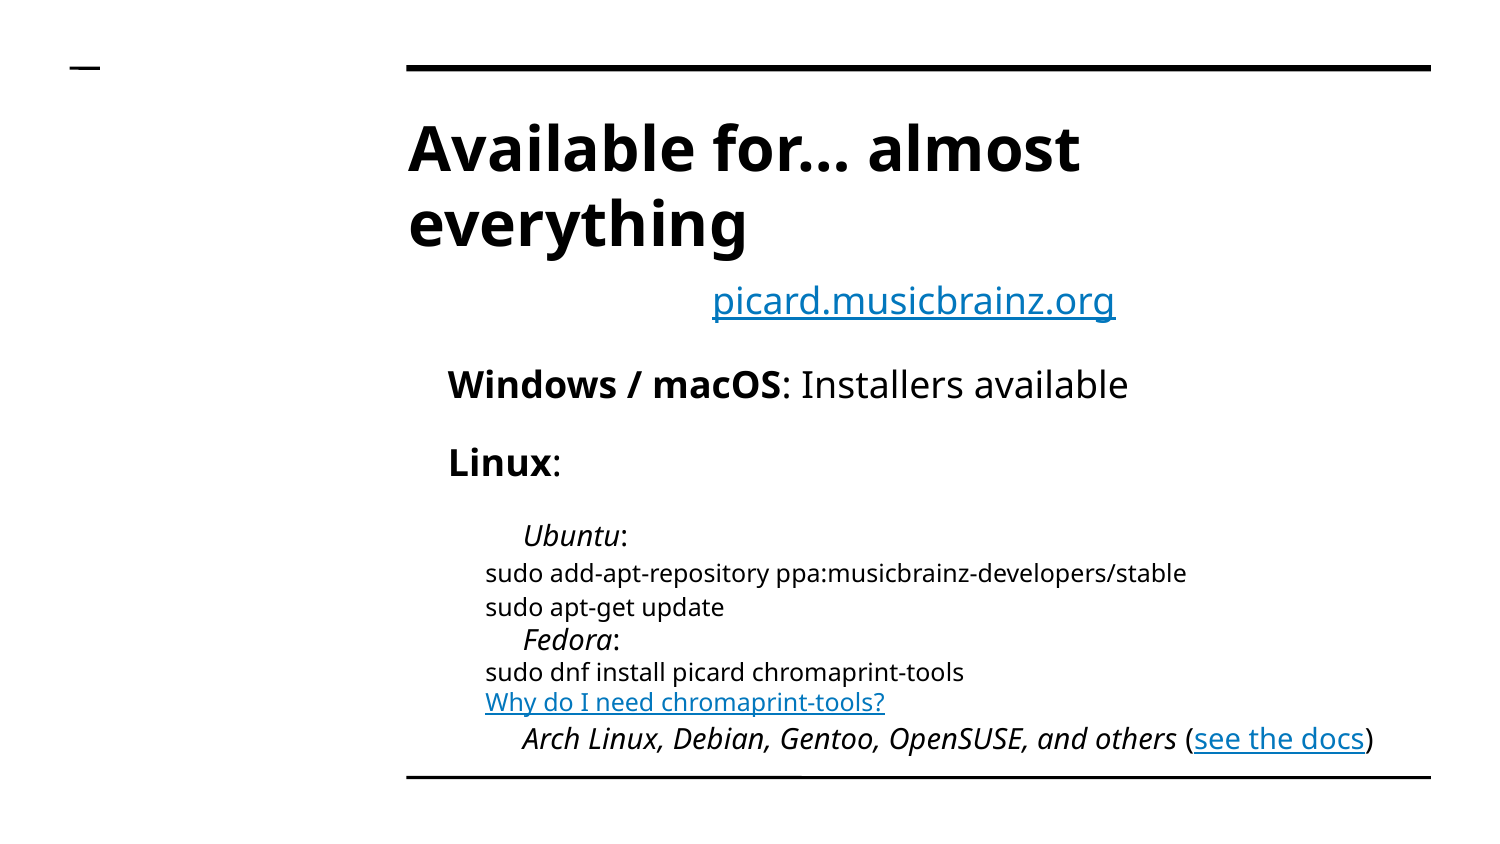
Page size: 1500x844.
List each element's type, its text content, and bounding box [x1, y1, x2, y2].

title Available for… almost everything [393, 94, 1431, 199]
list picard.musicbrainz.org Windows / macOS: Installers available Linux: Ubuntu: sudo add-apt-repository ppa:musicbrainz-developers/stable sudo apt-get update Fedora: sudo dnf install picard chromaprint-tools Why do I need chromaprint-tools? Arch Linux, Debian, Gentoo, OpenSUSE, and others (see the docs) [395, 261, 1433, 755]
